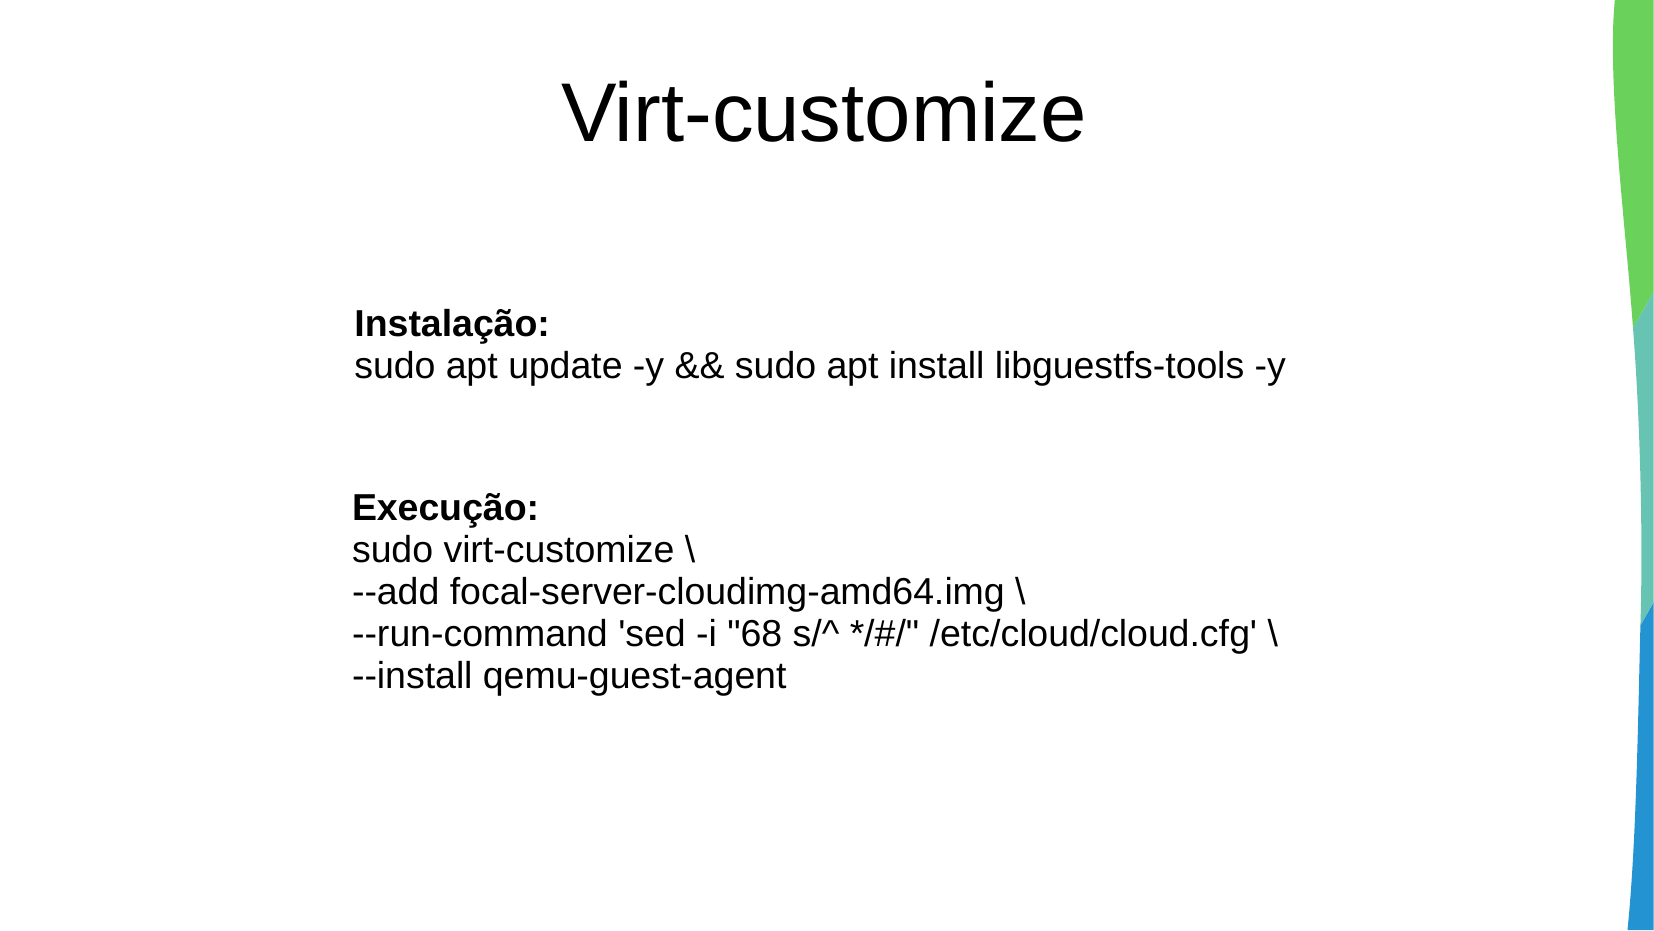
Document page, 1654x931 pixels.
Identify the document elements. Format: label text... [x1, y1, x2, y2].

text_box Instalação: sudo apt update -y && sudo apt install libguestfs-tools -y [339, 295, 1314, 395]
text_box Virt-customize [546, 59, 1108, 178]
text_box Execução: sudo virt-customize \ --add focal-server-cloudimg-amd64.img \ --run-command 'sed -i "68 s/^ */#/" /etc/cloud/cloud.cfg' \ --install qemu-guest-agent [337, 478, 1317, 746]
